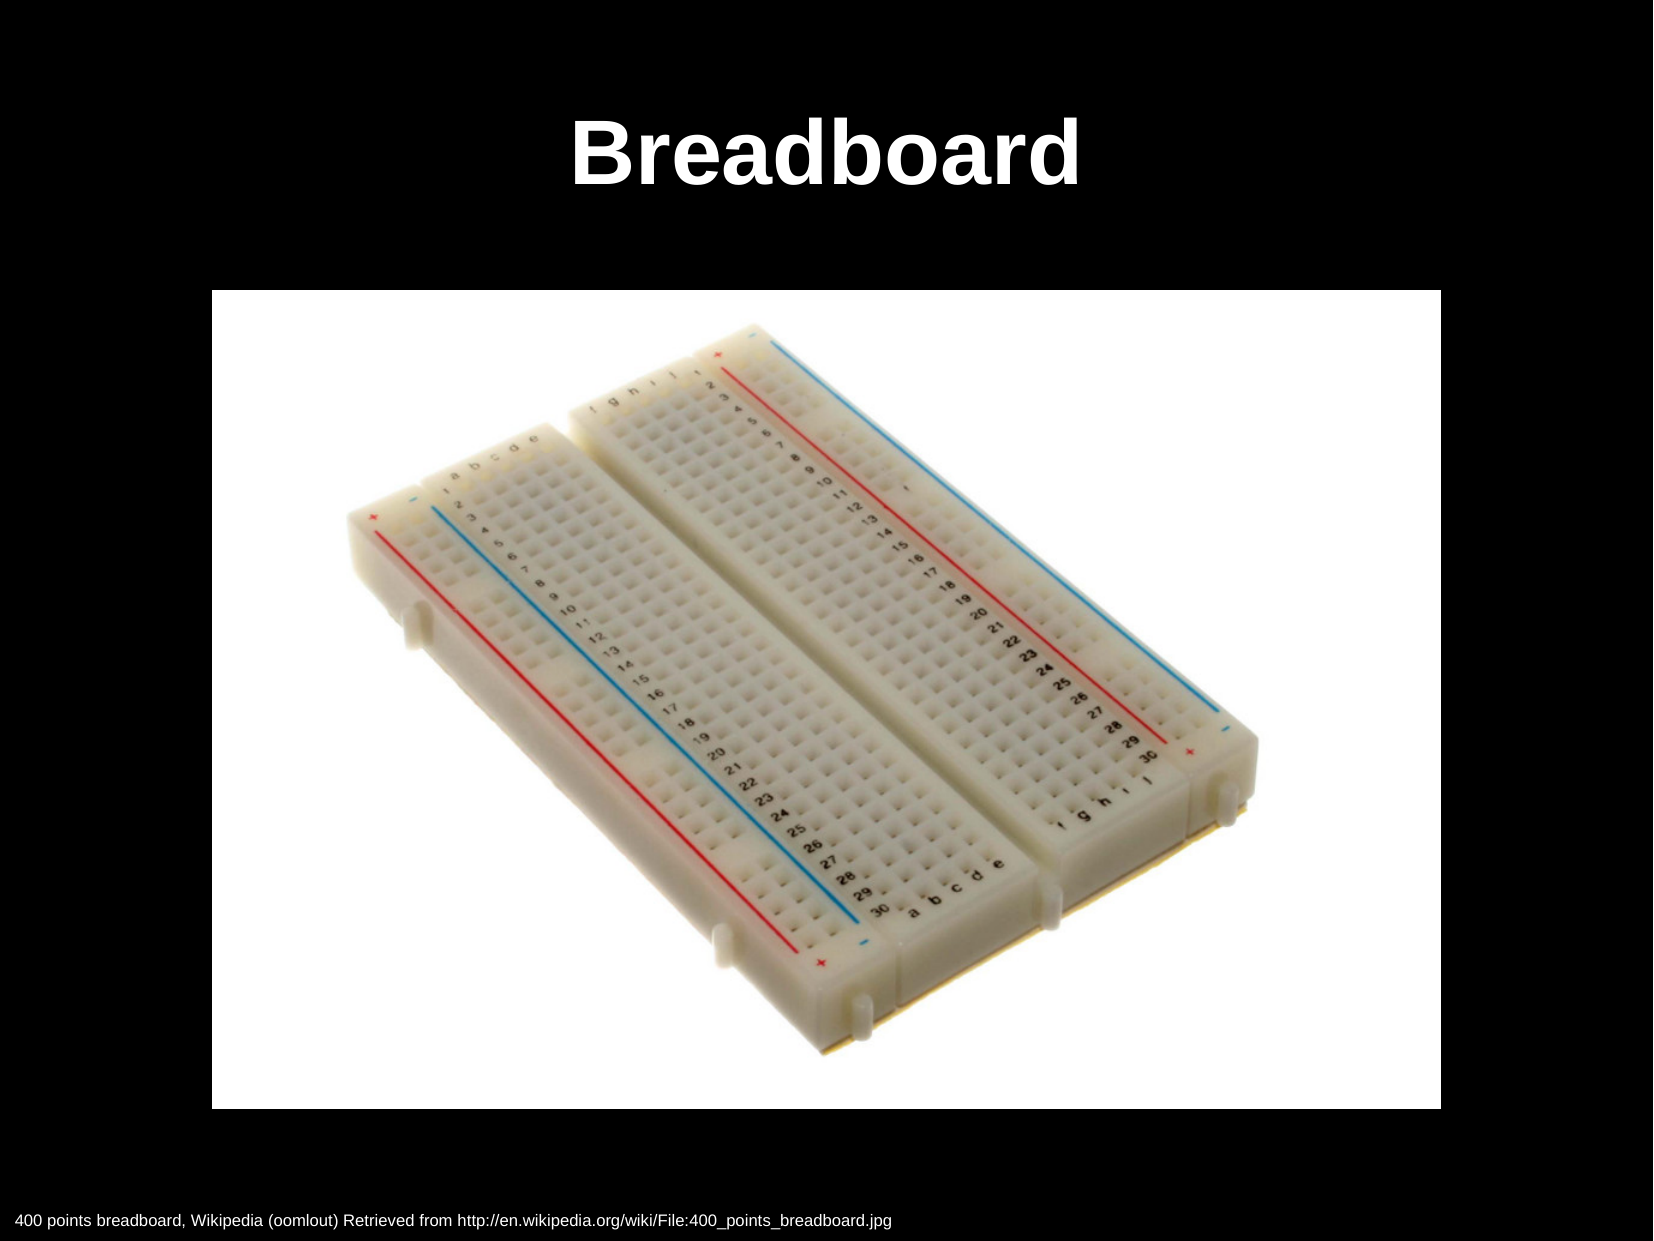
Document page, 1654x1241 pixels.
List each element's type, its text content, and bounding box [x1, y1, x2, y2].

picture [212, 290, 1441, 1109]
text_box 400 points breadboard, Wikipedia (oomlout) Retrieved from http://en.wikipedia.org/wiki/File:400_points_breadboard.jpg [0, 1203, 905, 1238]
title Breadboard [82, 49, 1571, 257]
